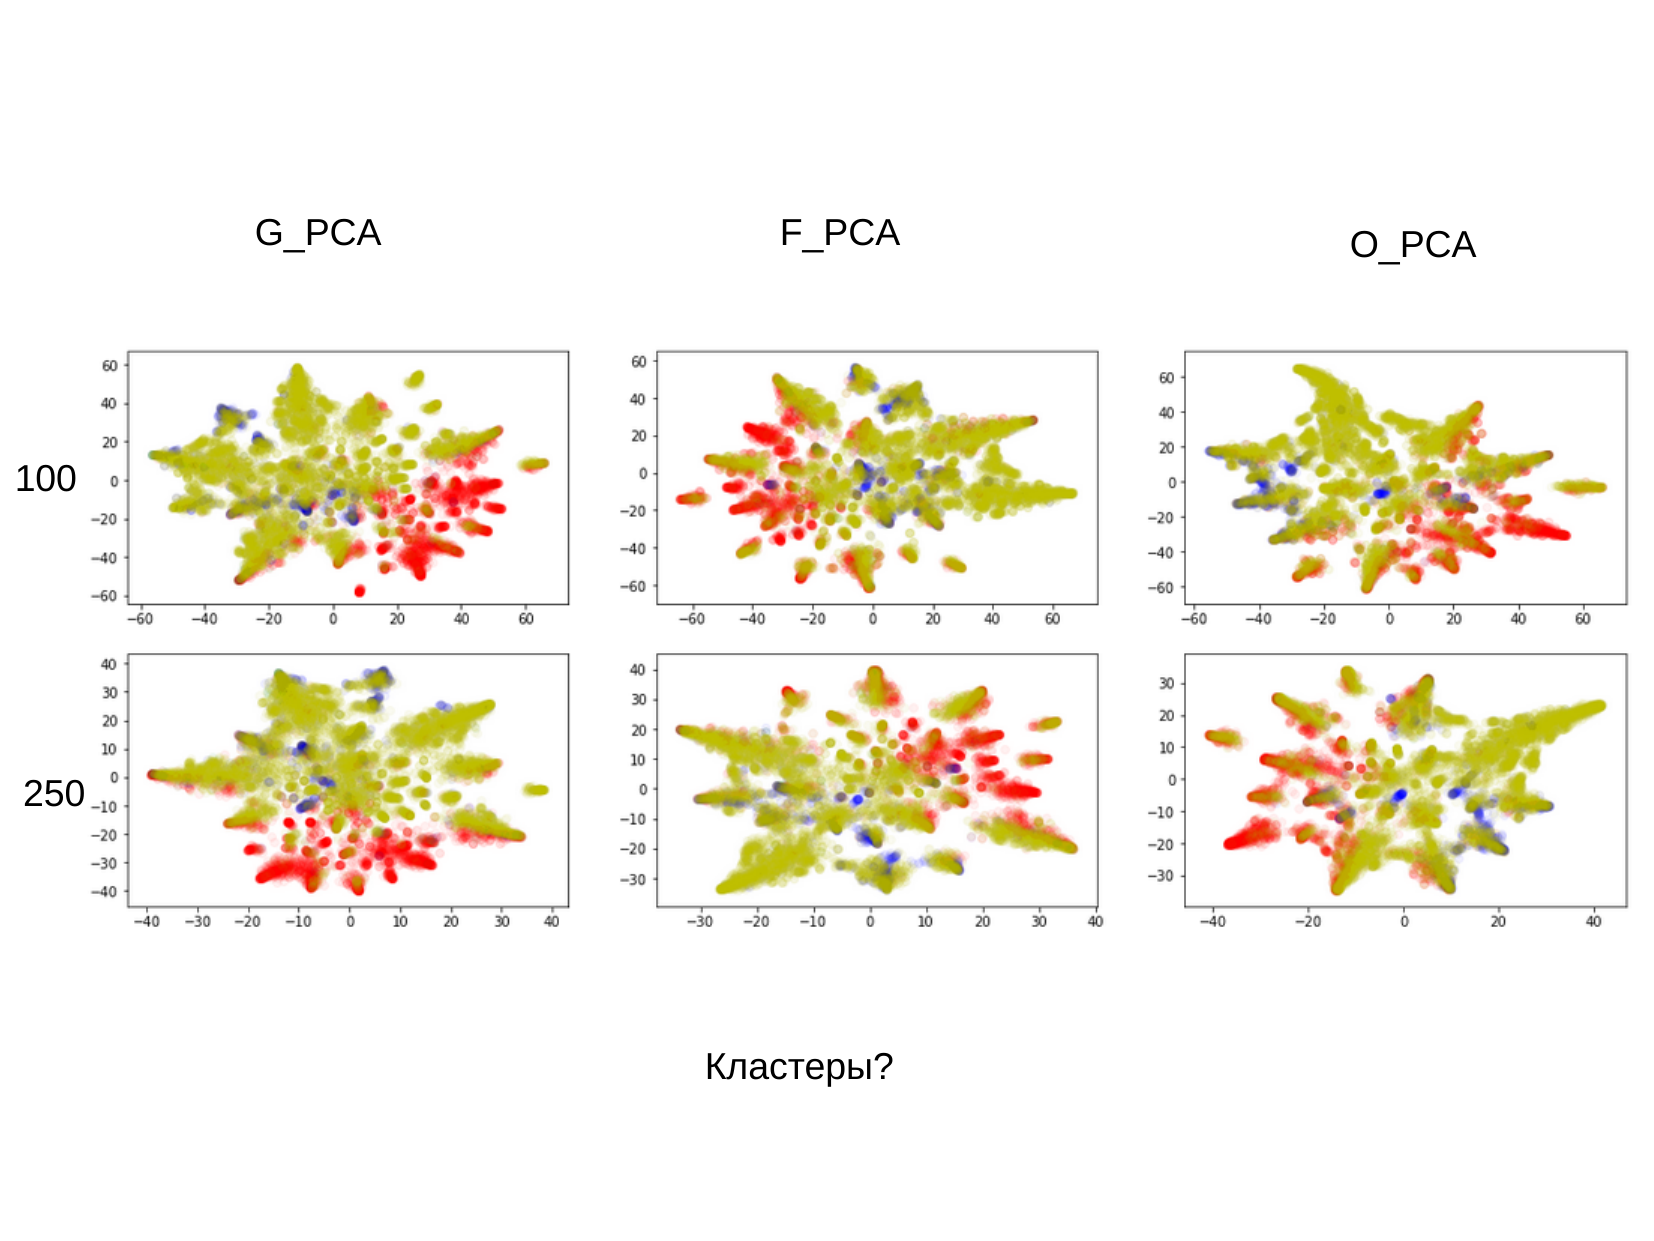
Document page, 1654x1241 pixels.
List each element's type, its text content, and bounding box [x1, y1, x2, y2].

text_box O_PCA [1335, 216, 1531, 316]
text_box 250 [8, 765, 166, 864]
picture [70, 329, 1651, 933]
text_box Кластеры? [690, 1038, 1261, 1111]
text_box F_PCA [765, 204, 1186, 262]
text_box G_PCA [240, 204, 661, 262]
text_box 100 [0, 450, 157, 549]
